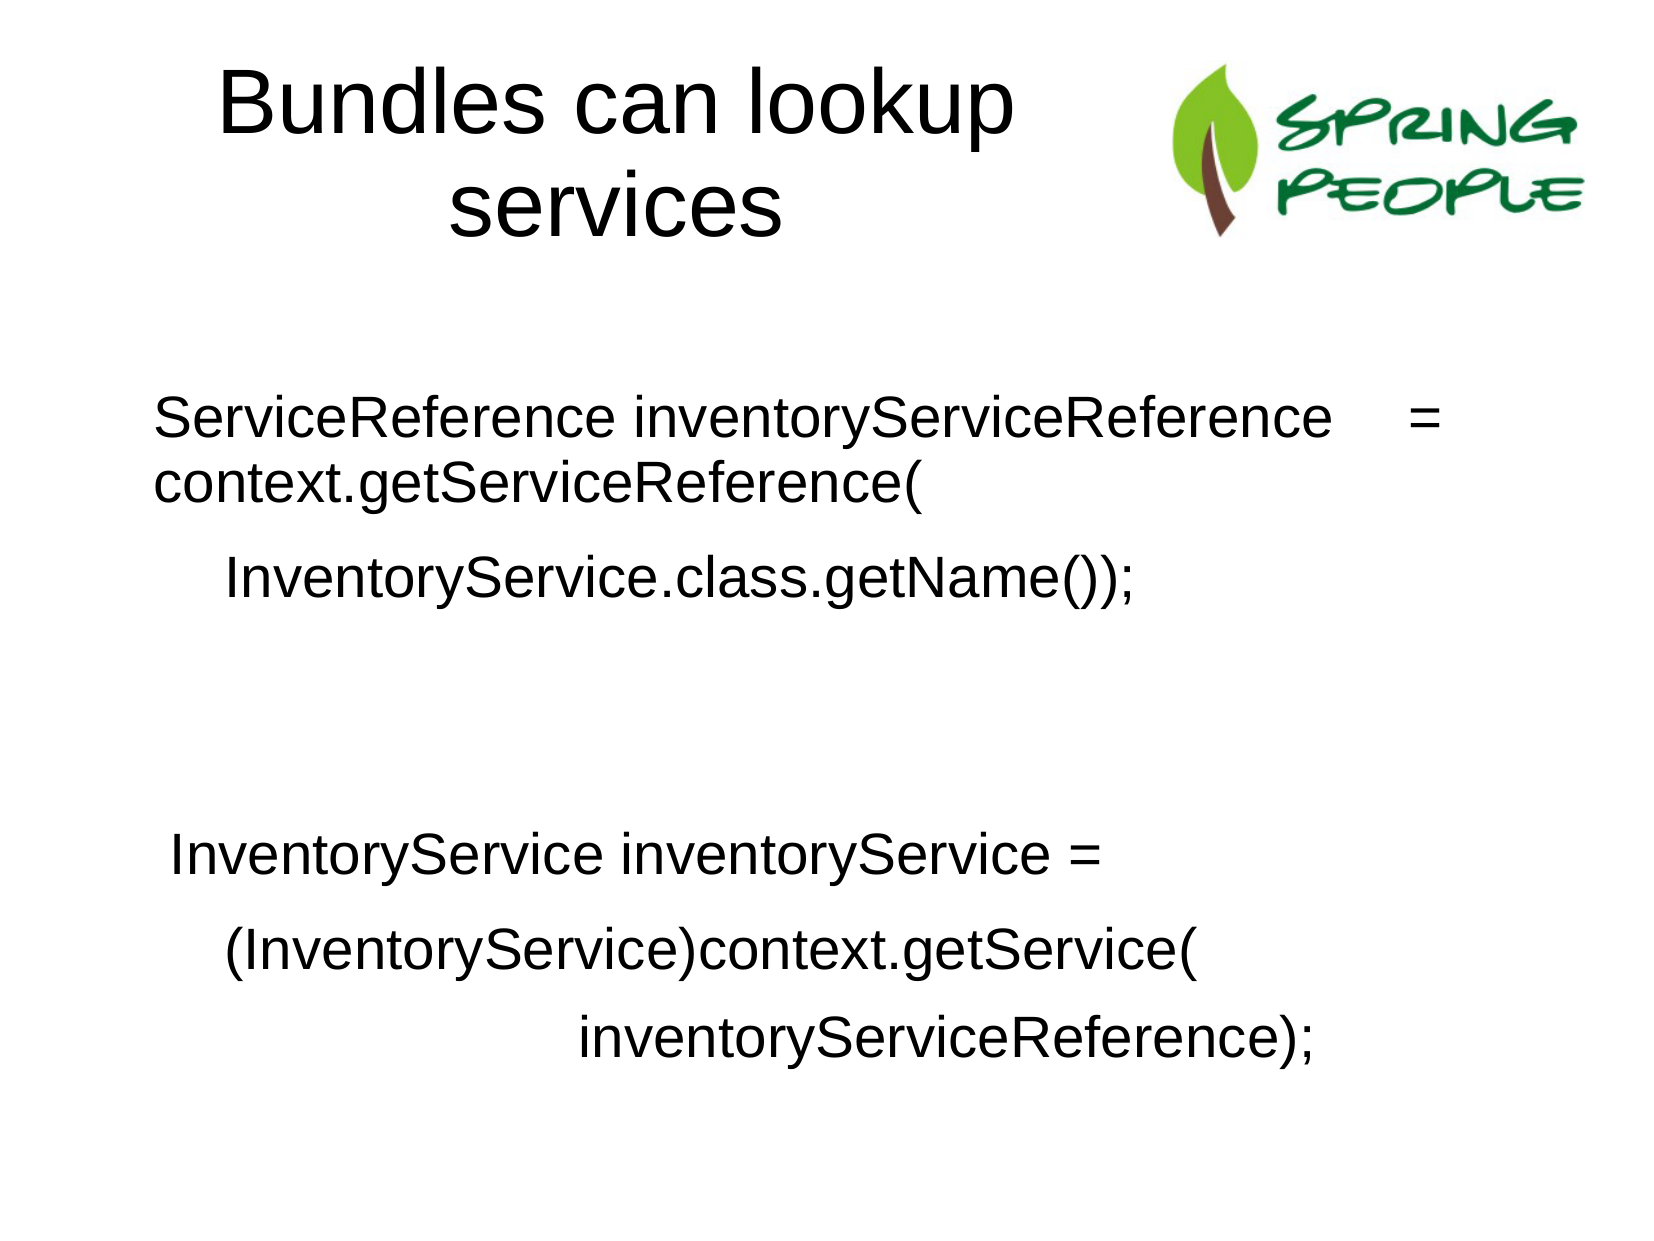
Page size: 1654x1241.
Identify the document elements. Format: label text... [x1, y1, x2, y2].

picture [1171, 60, 1585, 238]
title Bundles can lookup services [82, 49, 1152, 257]
list ServiceReference inventoryServiceReference = context.getServiceReference( InventoryService.class.getName()); InventoryService inventoryService = (InventoryService)context.getService( inventoryServiceReference); [82, 290, 1571, 1109]
